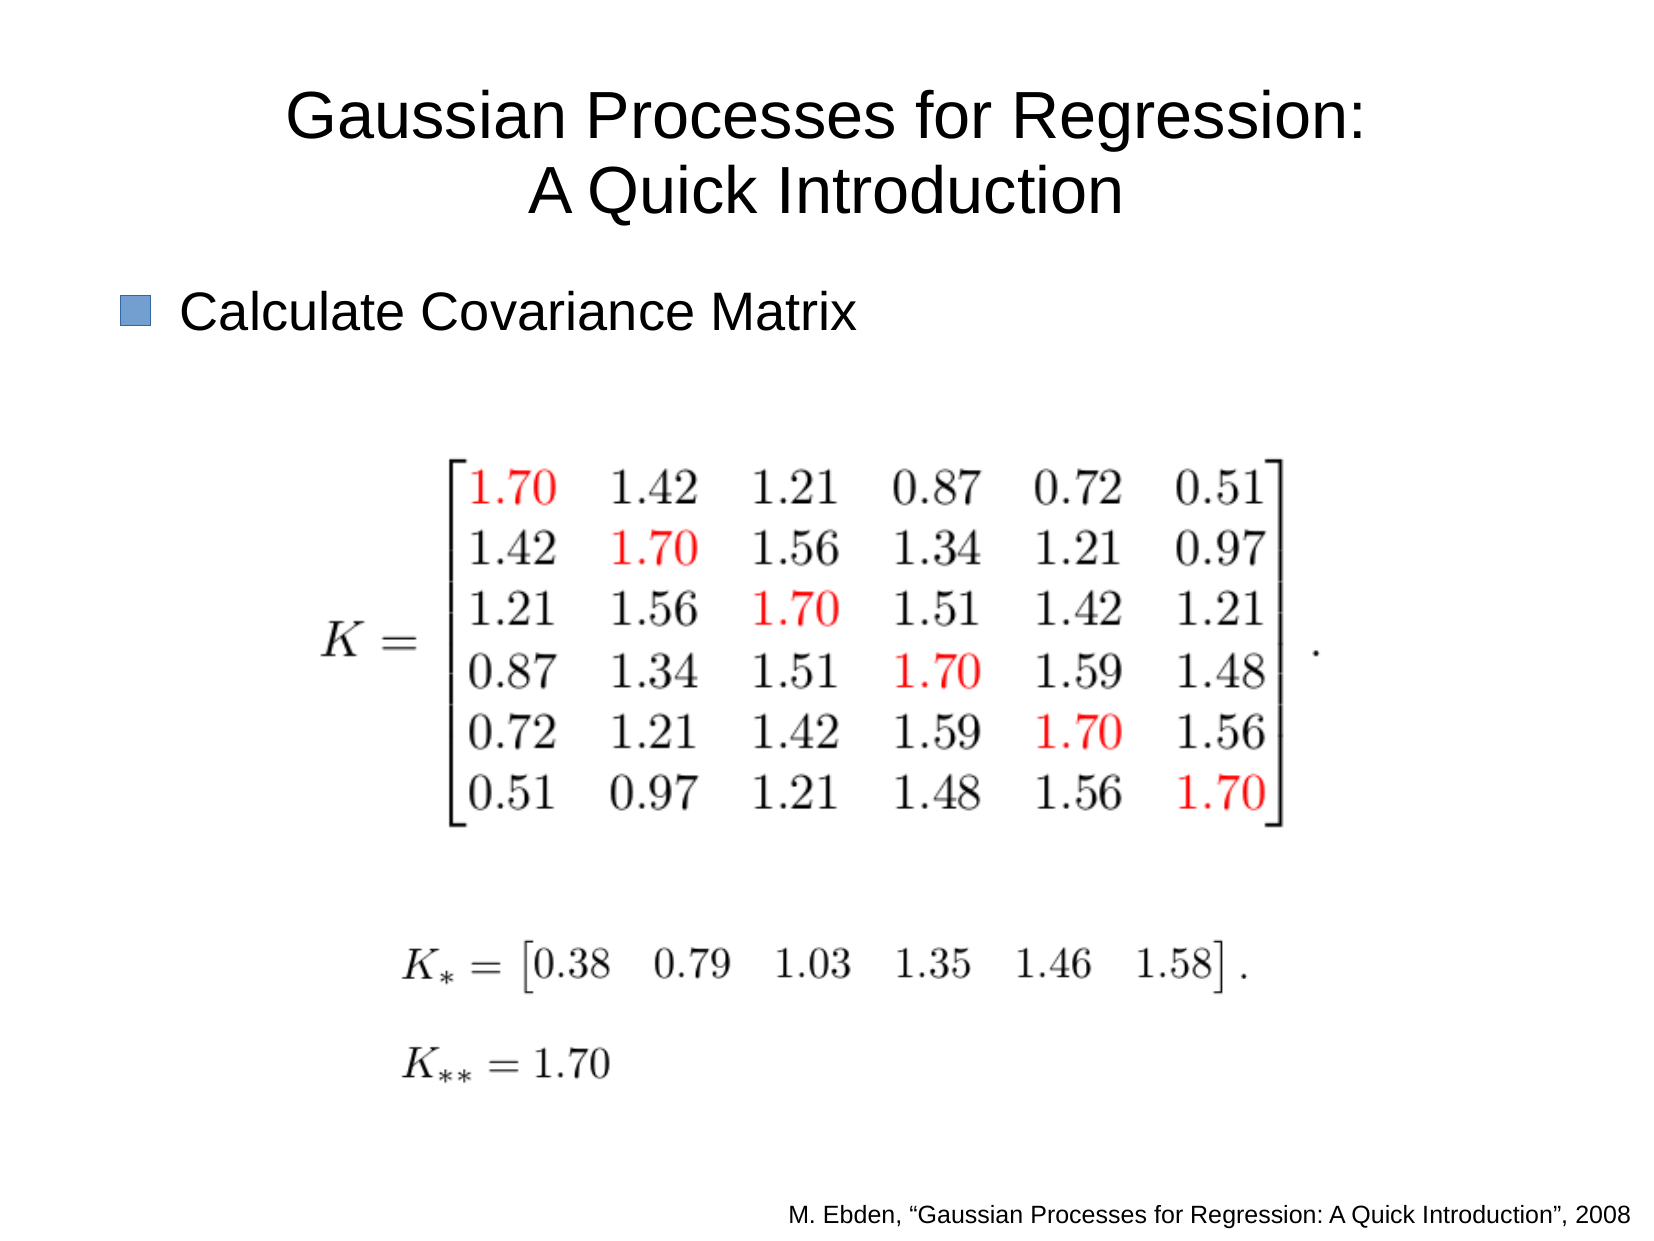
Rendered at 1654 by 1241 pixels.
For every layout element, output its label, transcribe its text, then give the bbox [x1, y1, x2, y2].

picture [396, 1030, 616, 1096]
picture [277, 434, 1381, 856]
title Gaussian Processes for Regression: A Quick Introduction [82, 49, 1571, 257]
picture [360, 927, 1271, 1021]
text_box Calculate Covariance Matrix [165, 274, 1576, 411]
text_box M. Ebden, “Gaussian Processes for Regression: A Quick Introduction”, 2008 [773, 1192, 1654, 1241]
text_box [120, 295, 151, 326]
